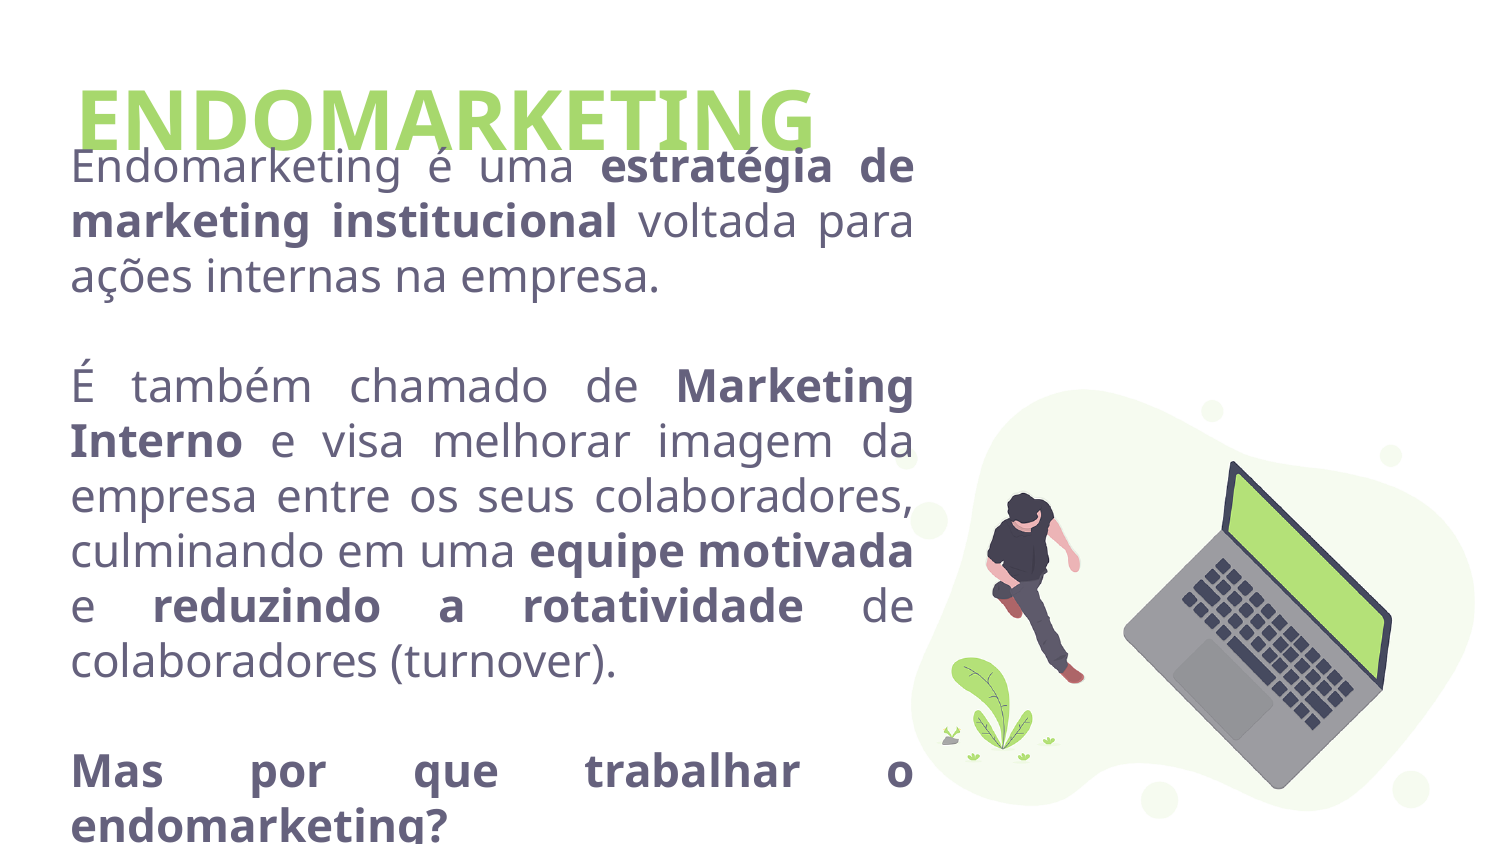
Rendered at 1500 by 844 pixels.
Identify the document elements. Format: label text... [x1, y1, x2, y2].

title ENDOMARKETING [75, 46, 1447, 187]
text_box Endomarketing é uma estratégia de marketing institucional voltada para ações internas na empresa. É também chamado de Marketing Interno e visa melhorar imagem da empresa entre os seus colaboradores, culminando em uma equipe motivada e reduzindo a rotatividade de colaboradores (turnover). Mas por que trabalhar o endomarketing? [70, 191, 916, 798]
picture [895, 389, 1475, 819]
